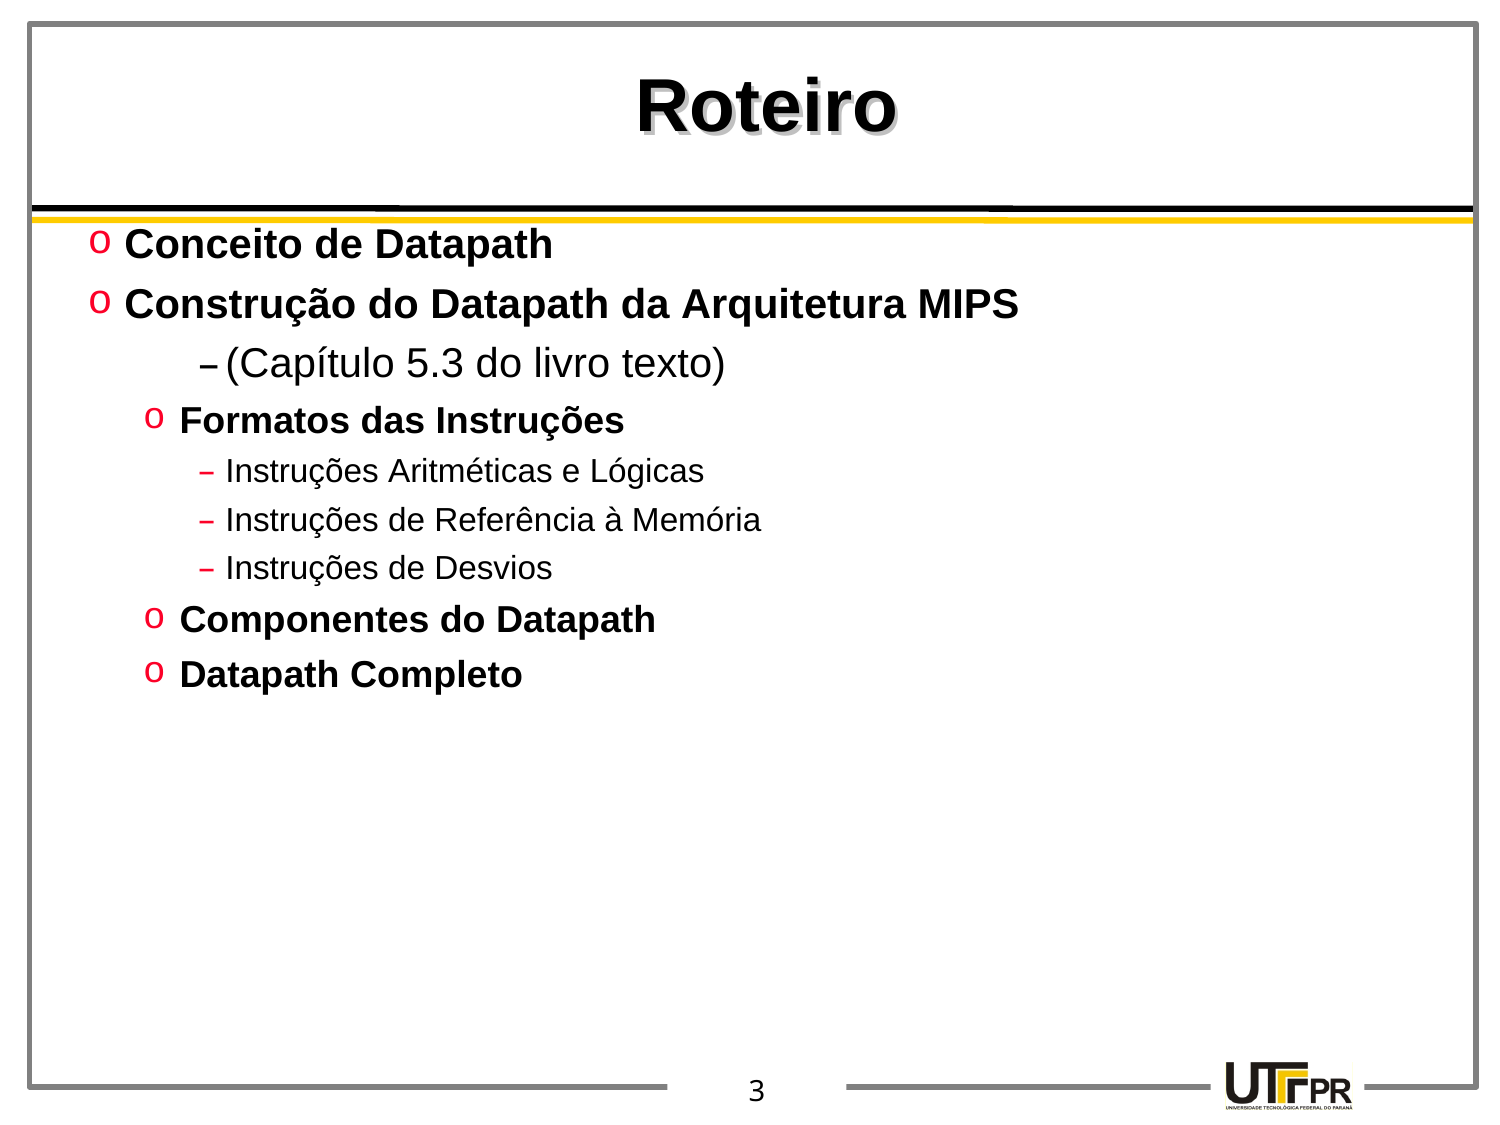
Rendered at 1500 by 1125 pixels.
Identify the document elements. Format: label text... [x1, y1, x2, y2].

picture [1225, 1084, 1353, 1110]
title Roteiro [29, 59, 1477, 207]
list Conceito de Datapath Construção do Datapath da Arquitetura MIPS (Capítulo 5.3 do livro texto) Formatos das Instruções Instruções Aritméticas e Lógicas Instruções de Referência à Memória Instruções de Desvios Componentes do Datapath Datapath Completo [72, 215, 1428, 1084]
